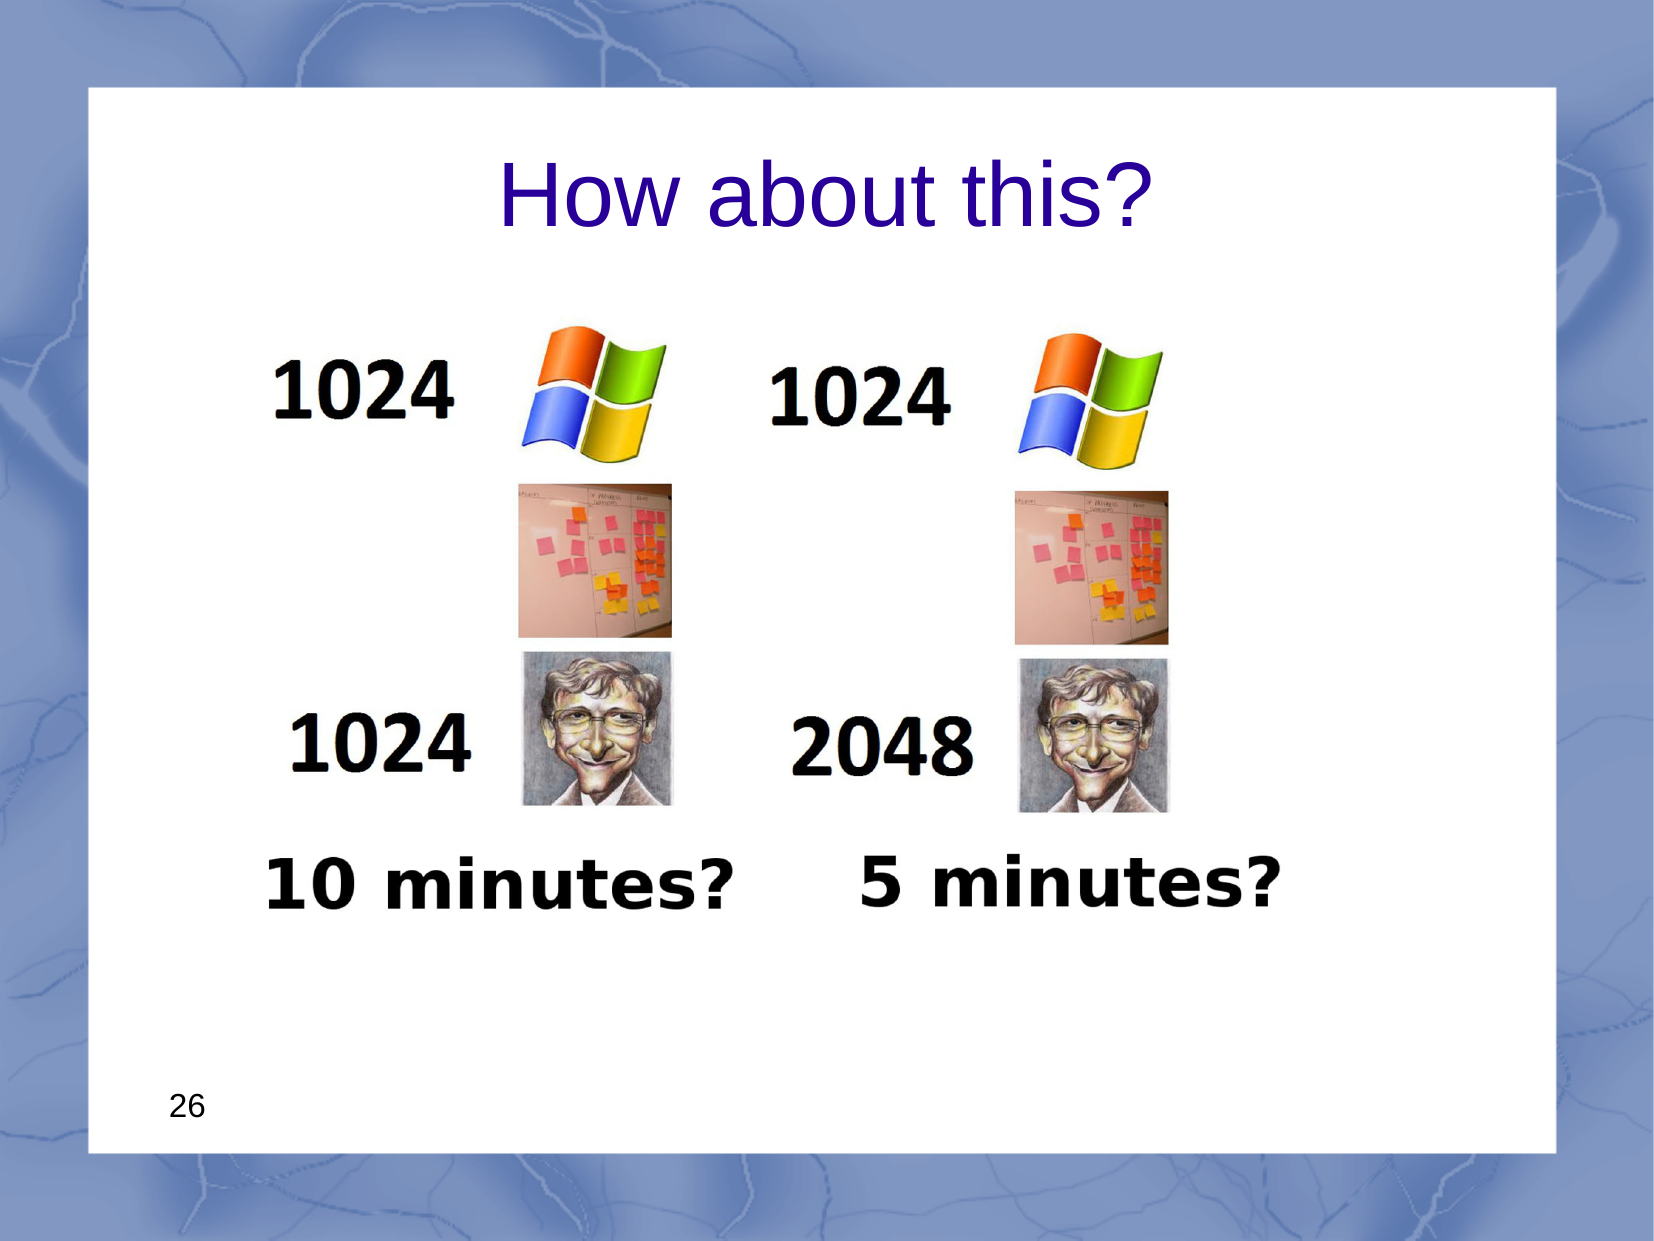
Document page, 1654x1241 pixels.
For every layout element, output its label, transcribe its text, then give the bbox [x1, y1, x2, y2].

title How about this? [118, 90, 1536, 298]
picture [0, 0, 1654, 1241]
